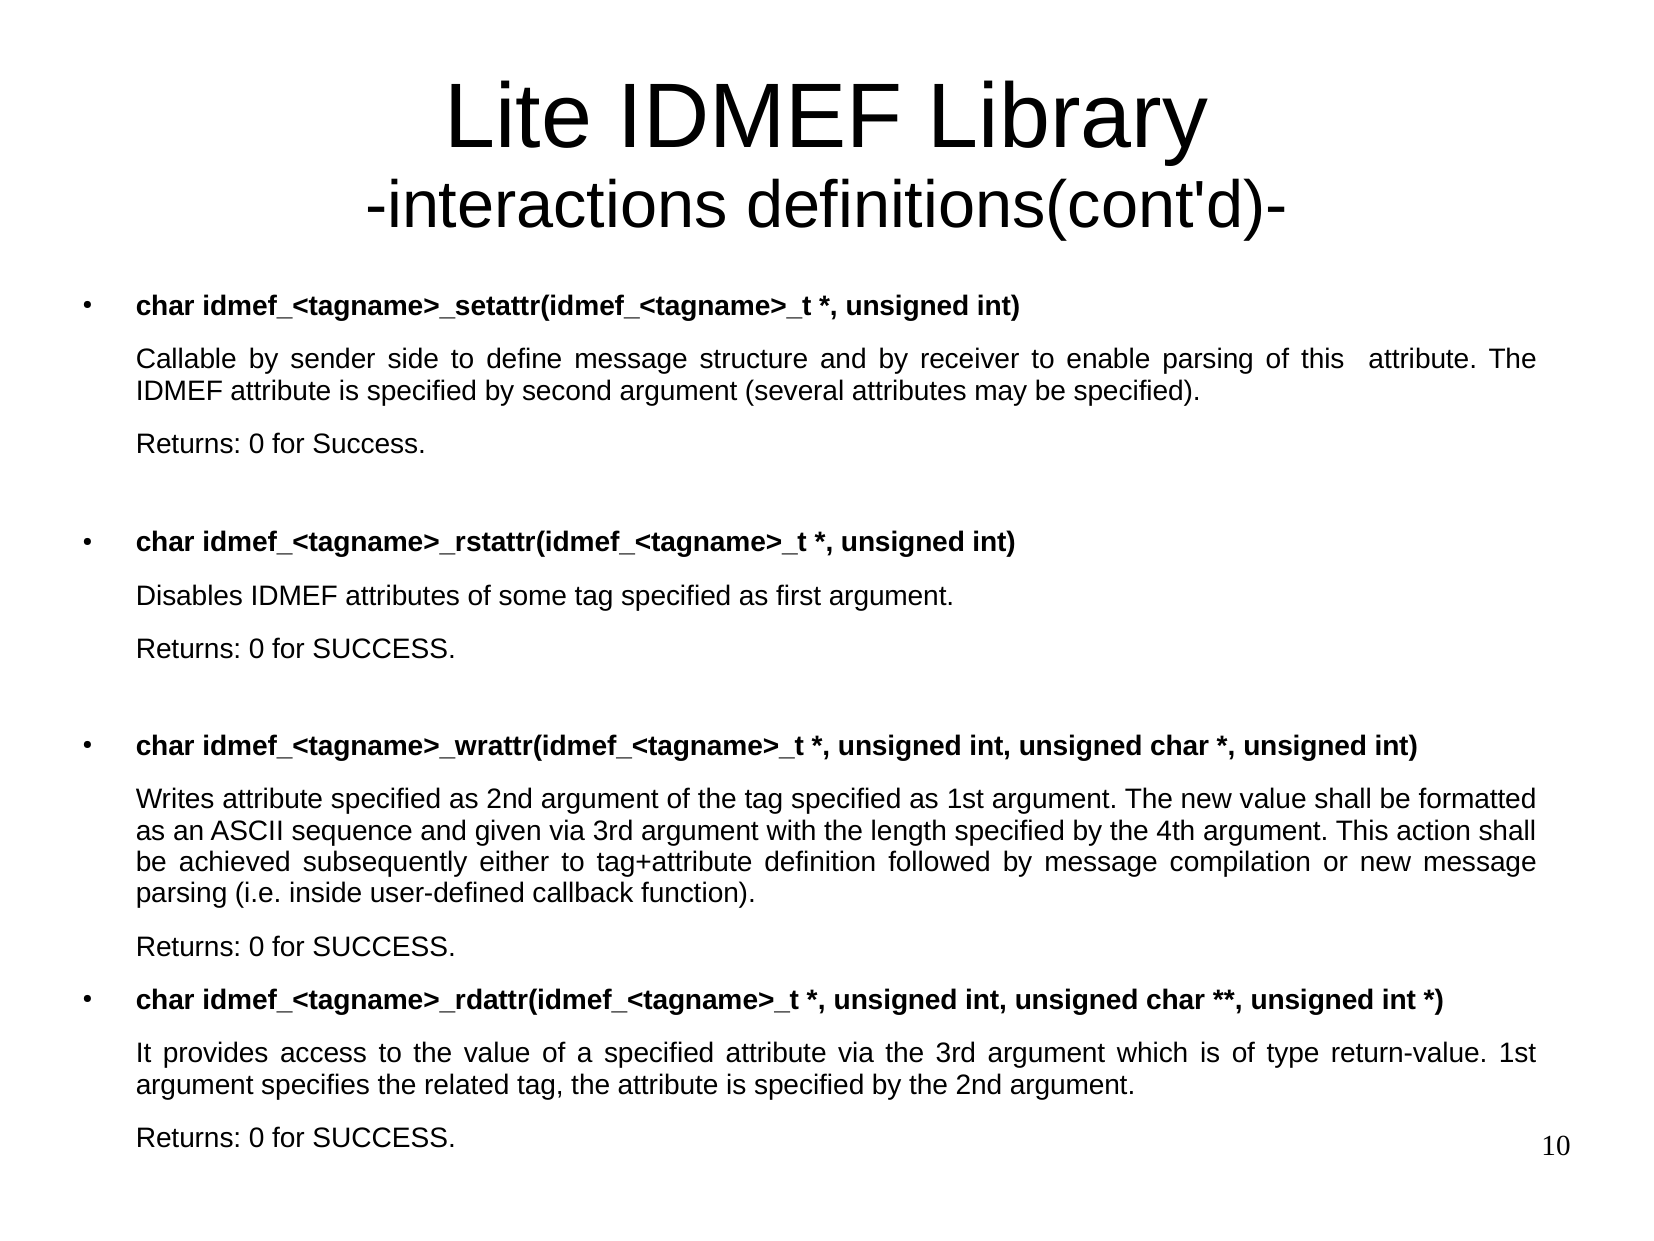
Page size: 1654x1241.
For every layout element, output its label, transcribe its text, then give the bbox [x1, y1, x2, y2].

title Lite IDMEF Library -interactions definitions(cont'd)- [82, 49, 1571, 257]
list char idmef_<tagname>_setattr(idmef_<tagname>_t *, unsigned int) Callable by sender side to define message structure and by receiver to enable parsing of this attribute. The IDMEF attribute is specified by second argument (several attributes may be specified). Returns: 0 for Success. char idmef_<tagname>_rstattr(idmef_<tagname>_t *, unsigned int) Disables IDMEF attributes of some tag specified as first argument. Returns: 0 for SUCCESS. char idmef_<tagname>_wrattr(idmef_<tagname>_t *, unsigned int, unsigned char *, unsigned int) Writes attribute specified as 2nd argument of the tag specified as 1st argument. The new value shall be formatted as an ASCII sequence and given via 3rd argument with the length specified by the 4th argument. This action shall be achieved subsequently either to tag+attribute definition followed by message compilation or new message parsing (i.e. inside user-defined callback function). Returns: 0 for SUCCESS. char idmef_<tagname>_rdattr(idmef_<tagname>_t *, unsigned int, unsigned char **, unsigned int *) It provides access to the value of a specified attribute via the 3rd argument which is of type return-value. 1st argument specifies the related tag, the attribute is specified by the 2nd argument. Returns: 0 for SUCCESS. [82, 290, 1538, 1156]
